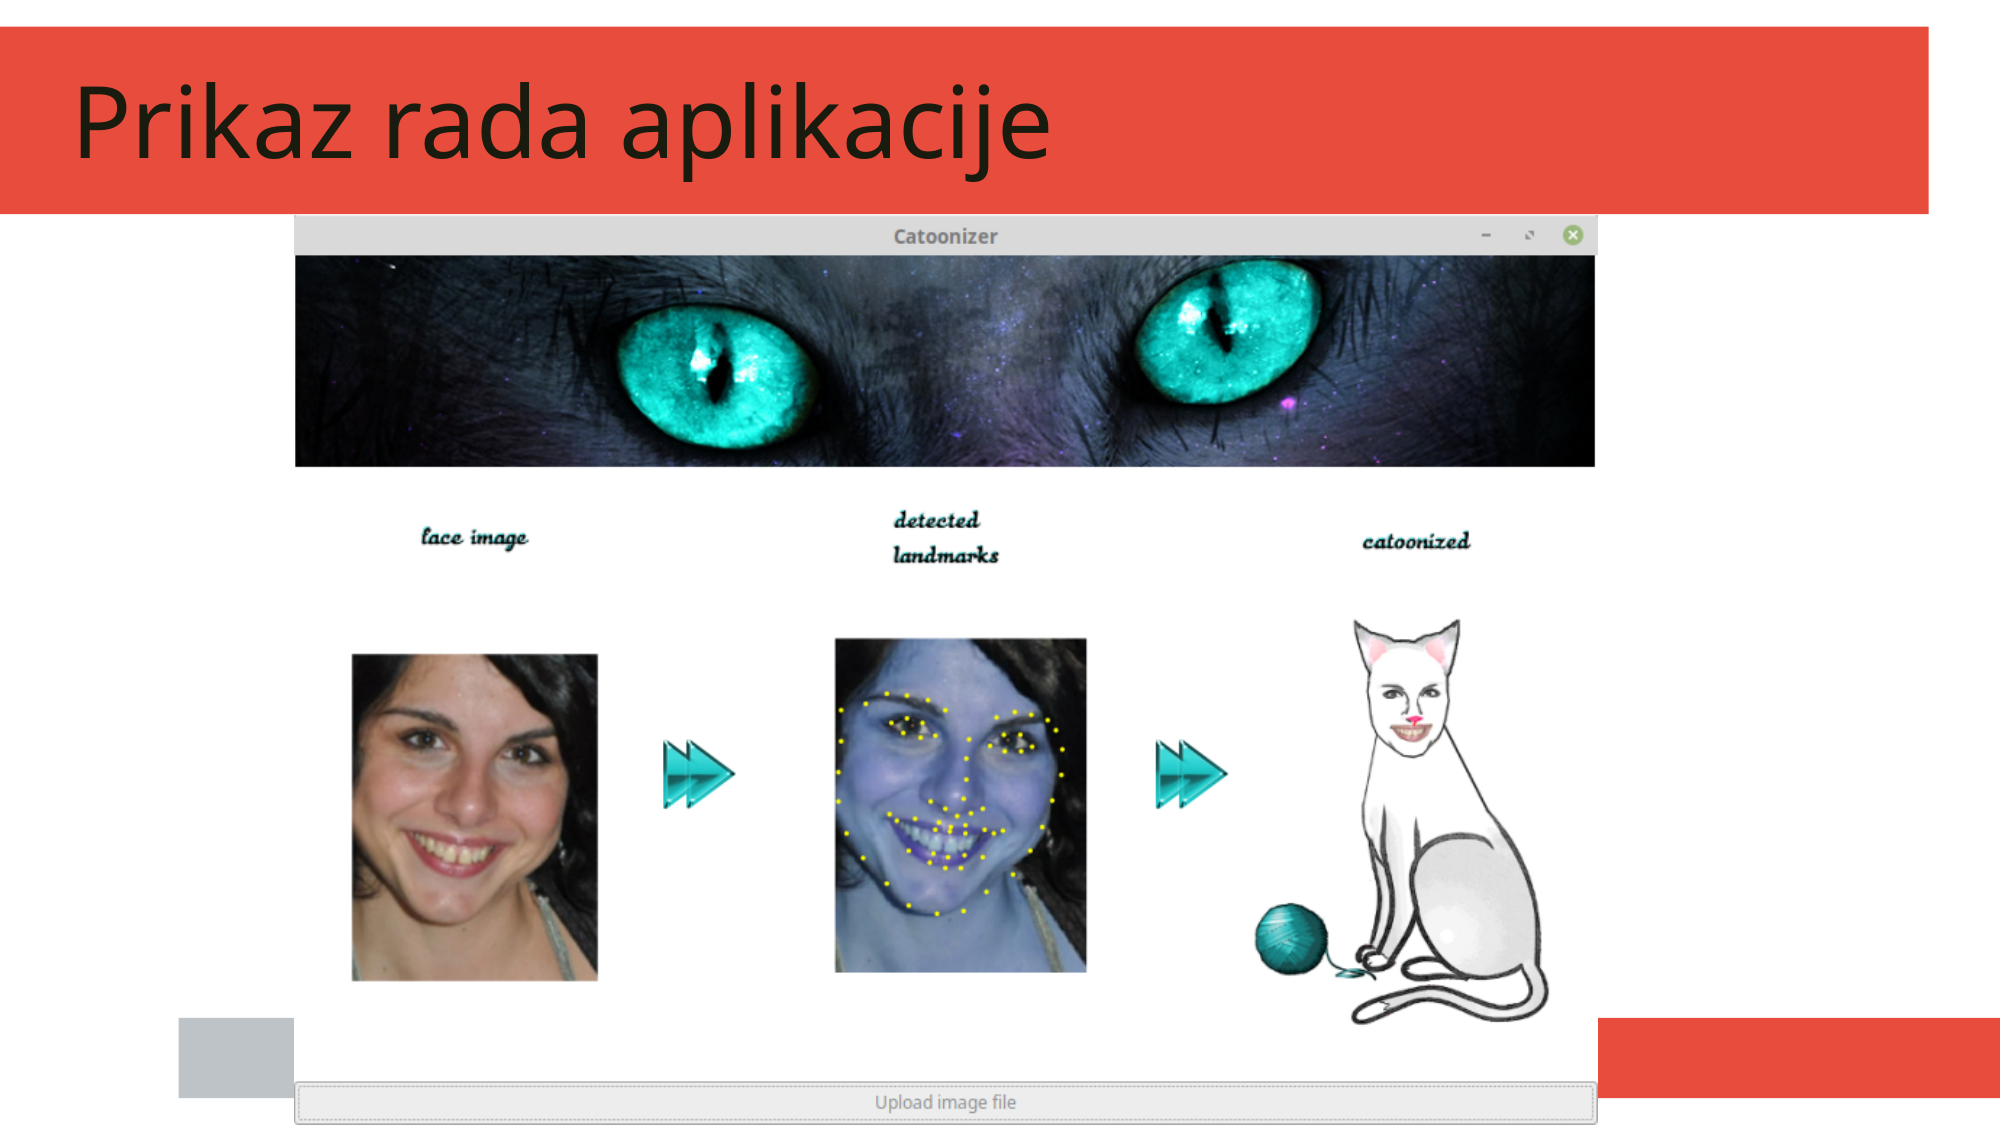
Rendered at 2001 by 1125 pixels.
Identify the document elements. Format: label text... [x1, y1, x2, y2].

picture [294, 215, 1598, 1125]
title Prikaz rada aplikacije [71, 53, 1929, 188]
